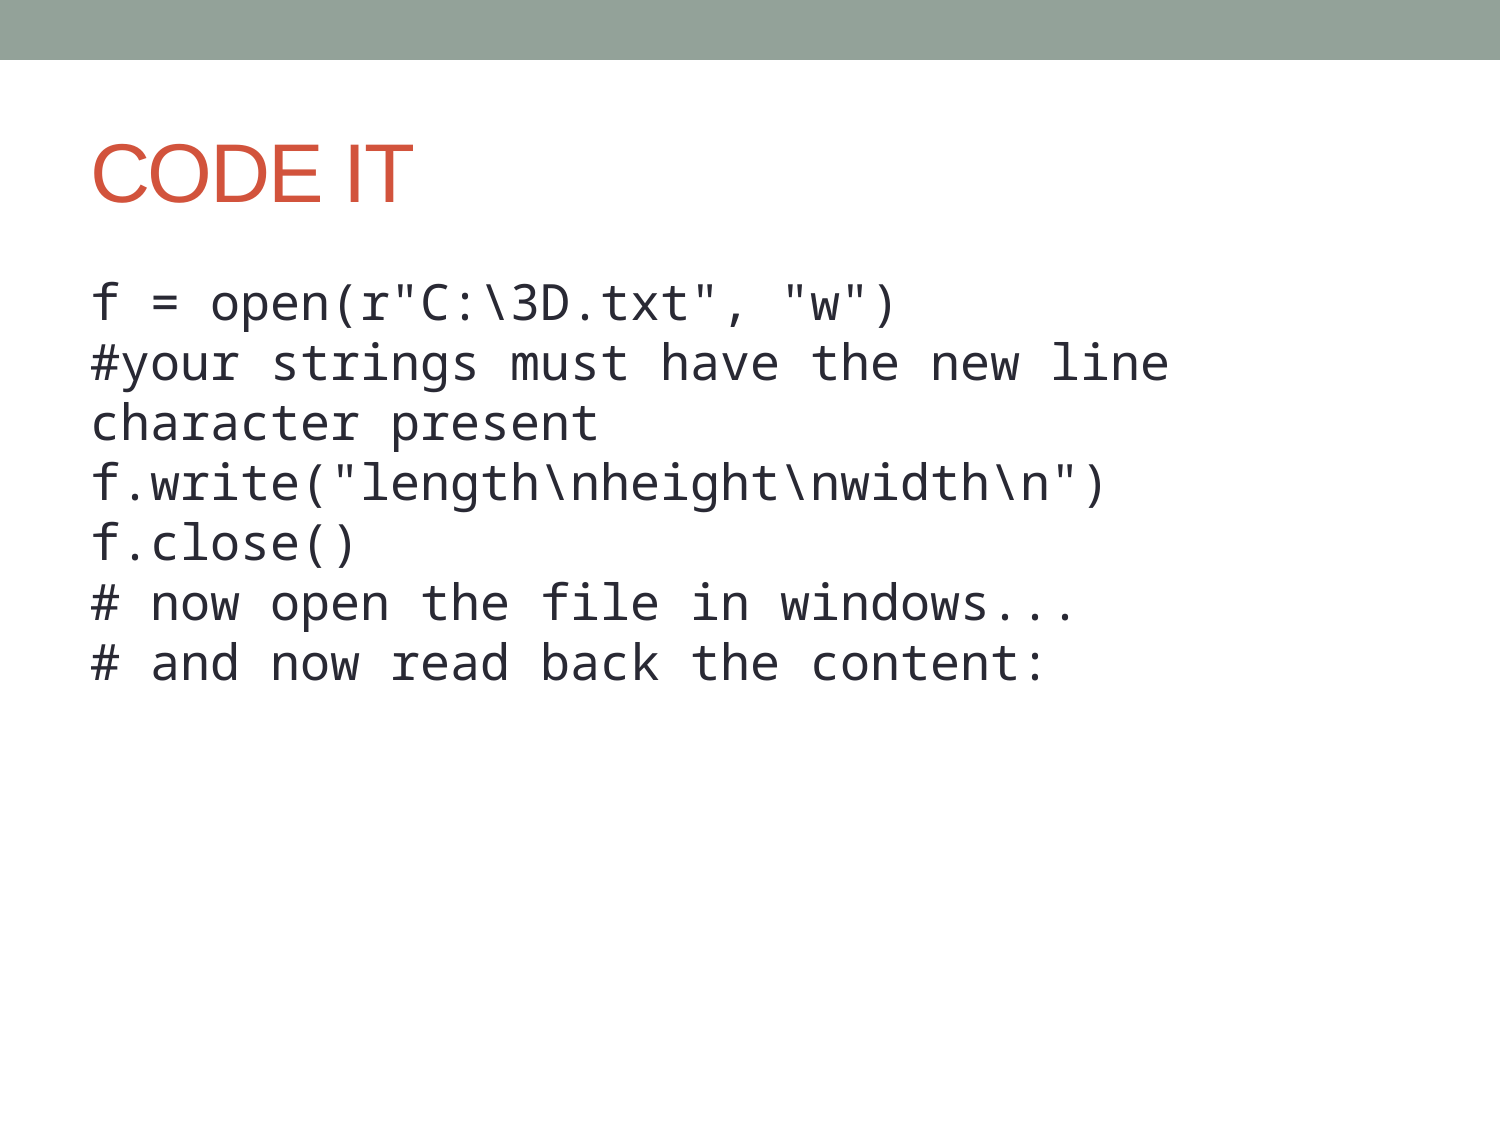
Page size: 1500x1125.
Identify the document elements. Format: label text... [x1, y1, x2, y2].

list f = open(r"C:\3D.txt", "w") #your strings must have the new line character present f.write("length\nheight\nwidth\n") f.close() # now open the file in windows... # and now read back the content: [75, 262, 1426, 1063]
title CODE IT [75, 87, 1426, 251]
